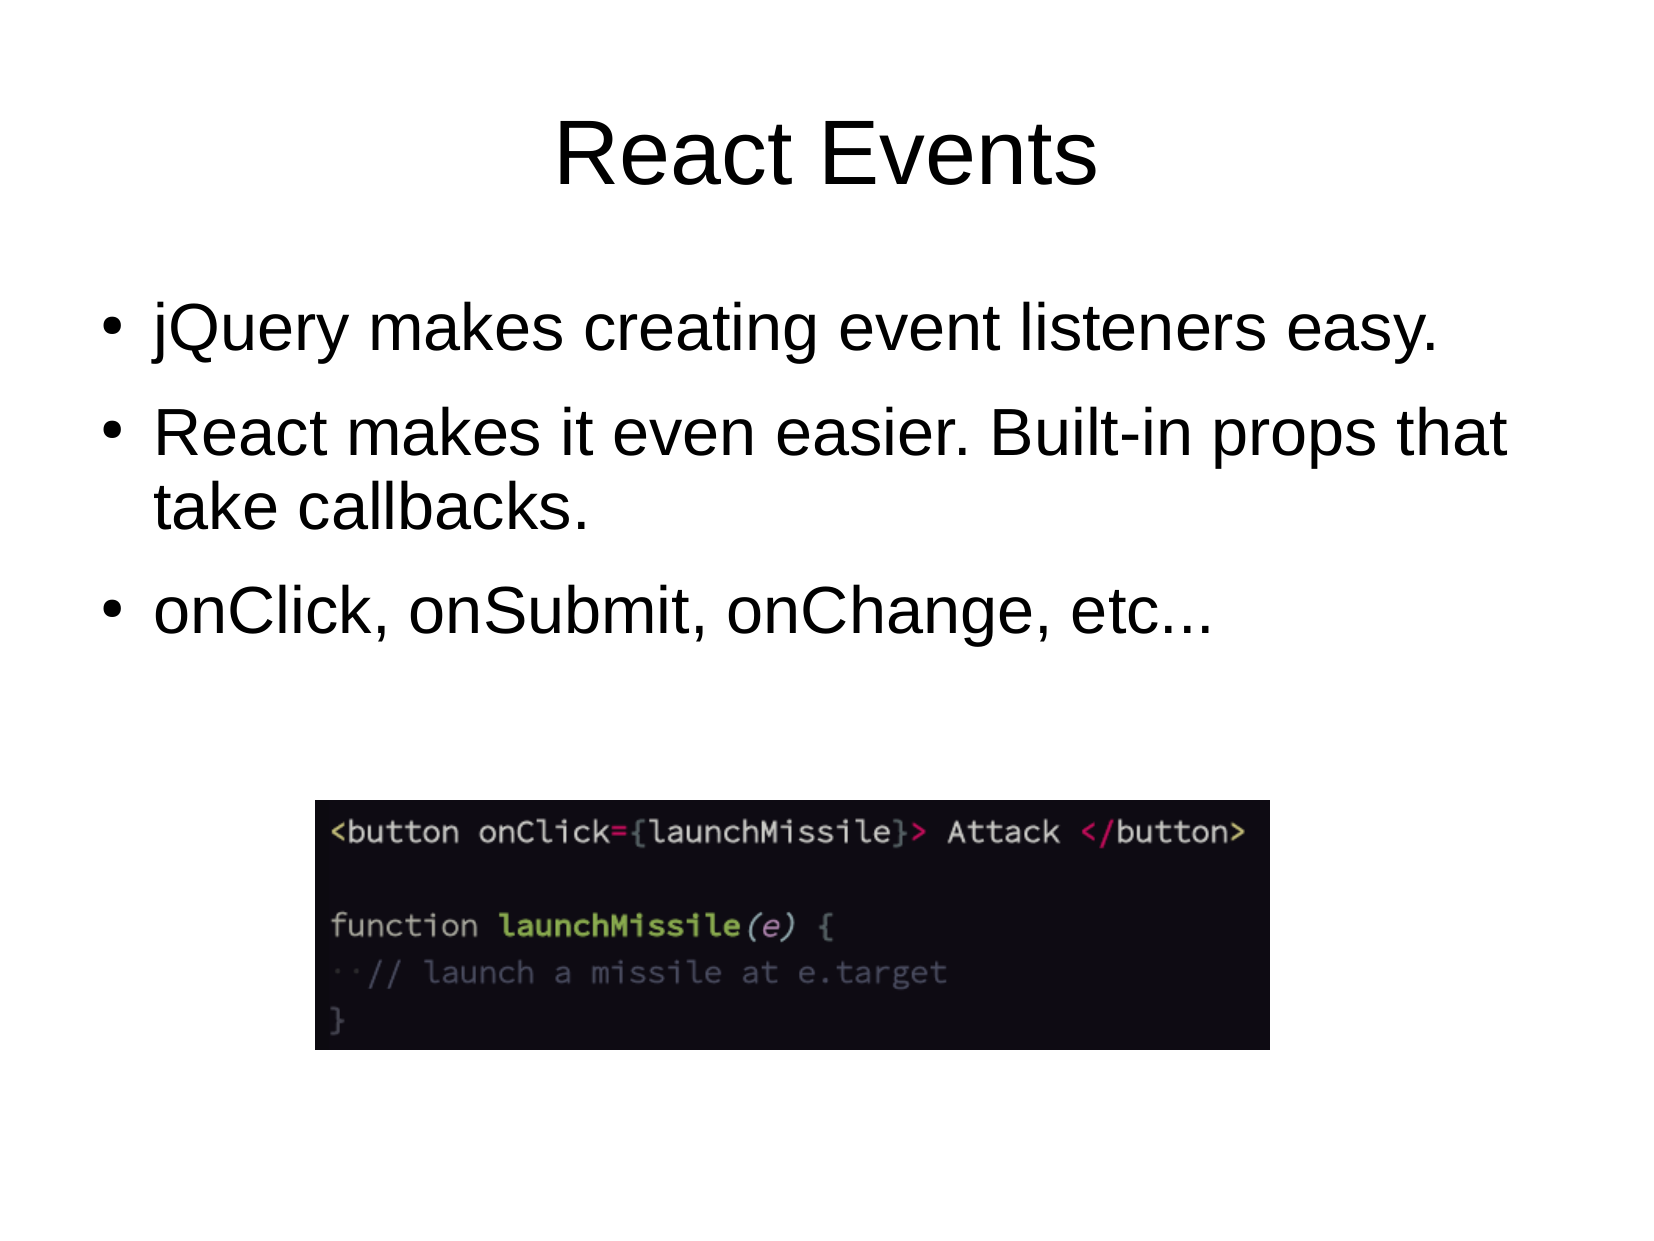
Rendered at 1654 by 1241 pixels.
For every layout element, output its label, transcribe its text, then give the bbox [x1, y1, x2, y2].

picture [315, 800, 1270, 1051]
list jQuery makes creating event listeners easy. React makes it even easier. Built-in props that take callbacks. onClick, onSubmit, onChange, etc... [82, 290, 1571, 1010]
title React Events [82, 49, 1571, 257]
